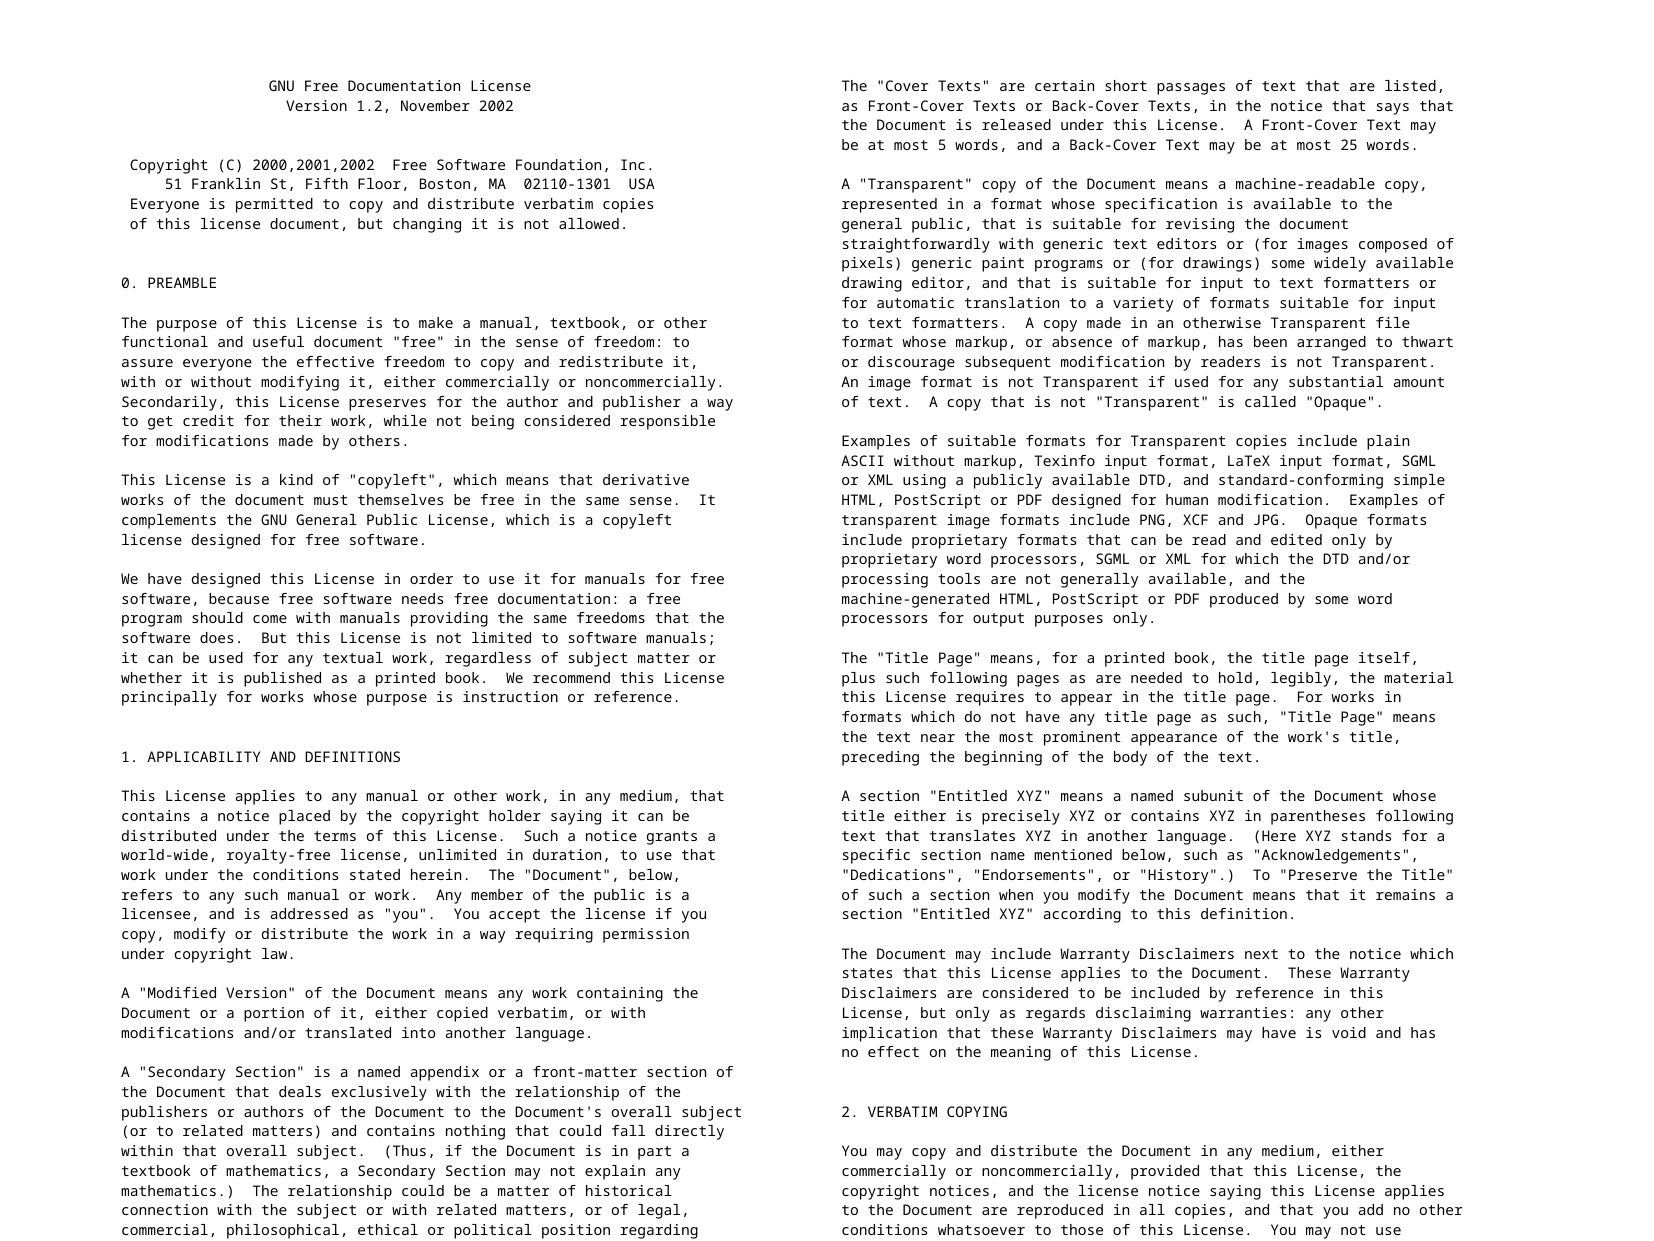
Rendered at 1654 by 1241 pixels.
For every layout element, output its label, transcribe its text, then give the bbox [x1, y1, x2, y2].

text_box GNU Free Documentation License Version 1.2, November 2002 Copyright (C) 2000,2001,2002 Free Software Foundation, Inc. 51 Franklin St, Fifth Floor, Boston, MA 02110-1301 USA Everyone is permitted to copy and distribute verbatim copies of this license document, but changing it is not allowed. 0. PREAMBLE The purpose of this License is to make a manual, textbook, or other functional and useful document "free" in the sense of freedom: to assure everyone the effective freedom to copy and redistribute it, with or without modifying it, either commercially or noncommercially. Secondarily, this License preserves for the author and publisher a way to get credit for their work, while not being considered responsible for modifications made by others. This License is a kind of "copyleft", which means that derivative works of the document must themselves be free in the same sense. It complements the GNU General Public License, which is a copyleft license designed for free software. We have designed this License in order to use it for manuals for free software, because free software needs free documentation: a free program should come with manuals providing the same freedoms that the software does. But this License is not limited to software manuals; it can be used for any textual work, regardless of subject matter or whether it is published as a printed book. We recommend this License principally for works whose purpose is instruction or reference. 1. APPLICABILITY AND DEFINITIONS This License applies to any manual or other work, in any medium, that contains a notice placed by the copyright holder saying it can be distributed under the terms of this License. Such a notice grants a world-wide, royalty-free license, unlimited in duration, to use that work under the conditions stated herein. The "Document", below, refers to any such manual or work. Any member of the public is a licensee, and is addressed as "you". You accept the license if you copy, modify or distribute the work in a way requiring permission under copyright law. A "Modified Version" of the Document means any work containing the Document or a portion of it, either copied verbatim, or with modifications and/or translated into another language. A "Secondary Section" is a named appendix or a front-matter section of the Document that deals exclusively with the relationship of the publishers or authors of the Document to the Document's overall subject (or to related matters) and contains nothing that could fall directly within that overall subject. (Thus, if the Document is in part a textbook of mathematics, a Secondary Section may not explain any mathematics.) The relationship could be a matter of historical connection with the subject or with related matters, or of legal, commercial, philosophical, ethical or political position regarding them. The "Invariant Sections" are certain Secondary Sections whose titles are designated, as being those of Invariant Sections, in the notice that says that the Document is released under this License. If a section does not fit the above definition of Secondary then it is not allowed to be designated as Invariant. The Document may contain zero Invariant Sections. If the Document does not identify any Invariant Sections then there are none. [106, 68, 826, 1172]
text_box The "Cover Texts" are certain short passages of text that are listed, as Front-Cover Texts or Back-Cover Texts, in the notice that says that the Document is released under this License. A Front-Cover Text may be at most 5 words, and a Back-Cover Text may be at most 25 words. A "Transparent" copy of the Document means a machine-readable copy, represented in a format whose specification is available to the general public, that is suitable for revising the document straightforwardly with generic text editors or (for images composed of pixels) generic paint programs or (for drawings) some widely available drawing editor, and that is suitable for input to text formatters or for automatic translation to a variety of formats suitable for input to text formatters. A copy made in an otherwise Transparent file format whose markup, or absence of markup, has been arranged to thwart or discourage subsequent modification by readers is not Transparent. An image format is not Transparent if used for any substantial amount of text. A copy that is not "Transparent" is called "Opaque". Examples of suitable formats for Transparent copies include plain ASCII without markup, Texinfo input format, LaTeX input format, SGML or XML using a publicly available DTD, and standard-conforming simple HTML, PostScript or PDF designed for human modification. Examples of transparent image formats include PNG, XCF and JPG. Opaque formats include proprietary formats that can be read and edited only by proprietary word processors, SGML or XML for which the DTD and/or processing tools are not generally available, and the machine-generated HTML, PostScript or PDF produced by some word processors for output purposes only. The "Title Page" means, for a printed book, the title page itself, plus such following pages as are needed to hold, legibly, the material this License requires to appear in the title page. For works in formats which do not have any title page as such, "Title Page" means the text near the most prominent appearance of the work's title, preceding the beginning of the body of the text. A section "Entitled XYZ" means a named subunit of the Document whose title either is precisely XYZ or contains XYZ in parentheses following text that translates XYZ in another language. (Here XYZ stands for a specific section name mentioned below, such as "Acknowledgements", "Dedications", "Endorsements", or "History".) To "Preserve the Title" of such a section when you modify the Document means that it remains a section "Entitled XYZ" according to this definition. The Document may include Warranty Disclaimers next to the notice which states that this License applies to the Document. These Warranty Disclaimers are considered to be included by reference in this License, but only as regards disclaiming warranties: any other implication that these Warranty Disclaimers may have is void and has no effect on the meaning of this License. 2. VERBATIM COPYING You may copy and distribute the Document in any medium, either commercially or noncommercially, provided that this License, the copyright notices, and the license notice saying this License applies to the Document are reproduced in all copies, and that you add no other conditions whatsoever to those of this License. You may not use technical measures to obstruct or control the reading or further copying of the copies you make or distribute. However, you may accept compensation in exchange for copies. If you distribute a large enough number of copies you must also follow the conditions in section 3. You may also lend copies, under the same conditions stated above, and you may publicly display copies. [826, 68, 1548, 1172]
